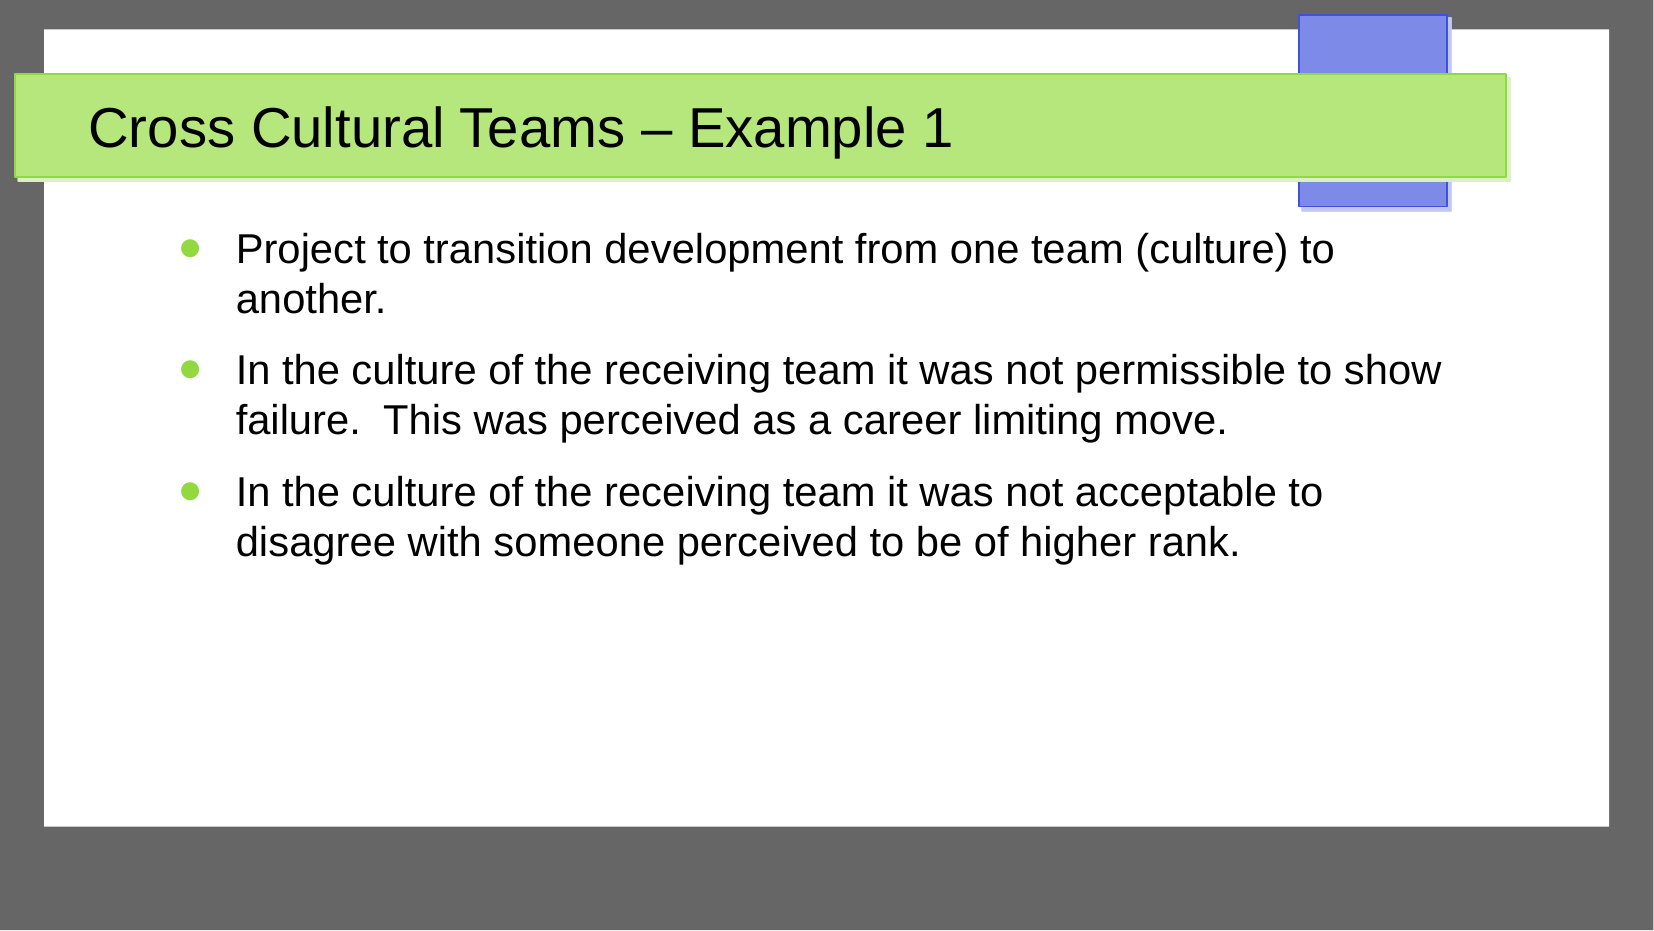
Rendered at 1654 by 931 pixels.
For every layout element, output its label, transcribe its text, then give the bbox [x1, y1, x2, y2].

text_box Cross Cultural Teams – Example 1 [88, 73, 1506, 178]
text_box Project to transition development from one team (culture) to another. In the culture of the receiving team it was not permissible to show failure. This was perceived as a career limiting move. In the culture of the receiving team it was not acceptable to disagree with someone perceived to be of higher rank. [160, 221, 1450, 812]
